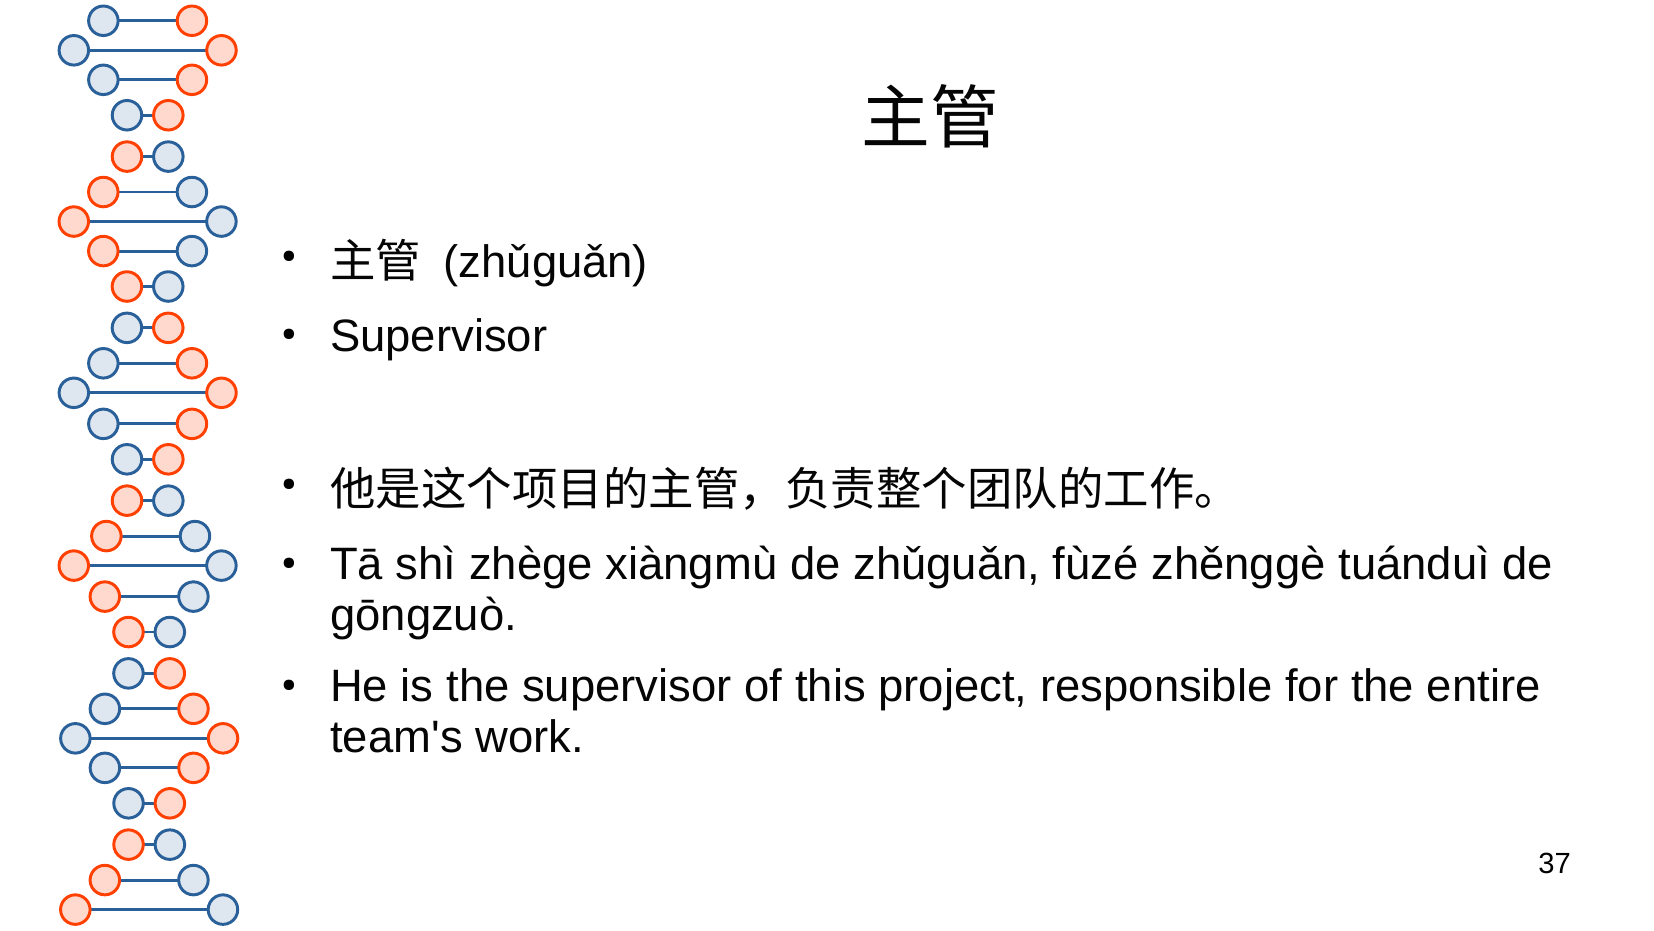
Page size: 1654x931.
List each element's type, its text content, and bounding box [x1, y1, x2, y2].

list 主管 (zhǔguǎn) Supervisor 他是这个项目的主管，负责整个团队的工作。 Tā shì zhège xiàngmù de zhǔguǎn, fùzé zhěnggè tuánduì de gōngzuò. He is the supervisor of this project, responsible for the entire team's work. [265, 224, 1595, 764]
title 主管 [265, 35, 1595, 189]
